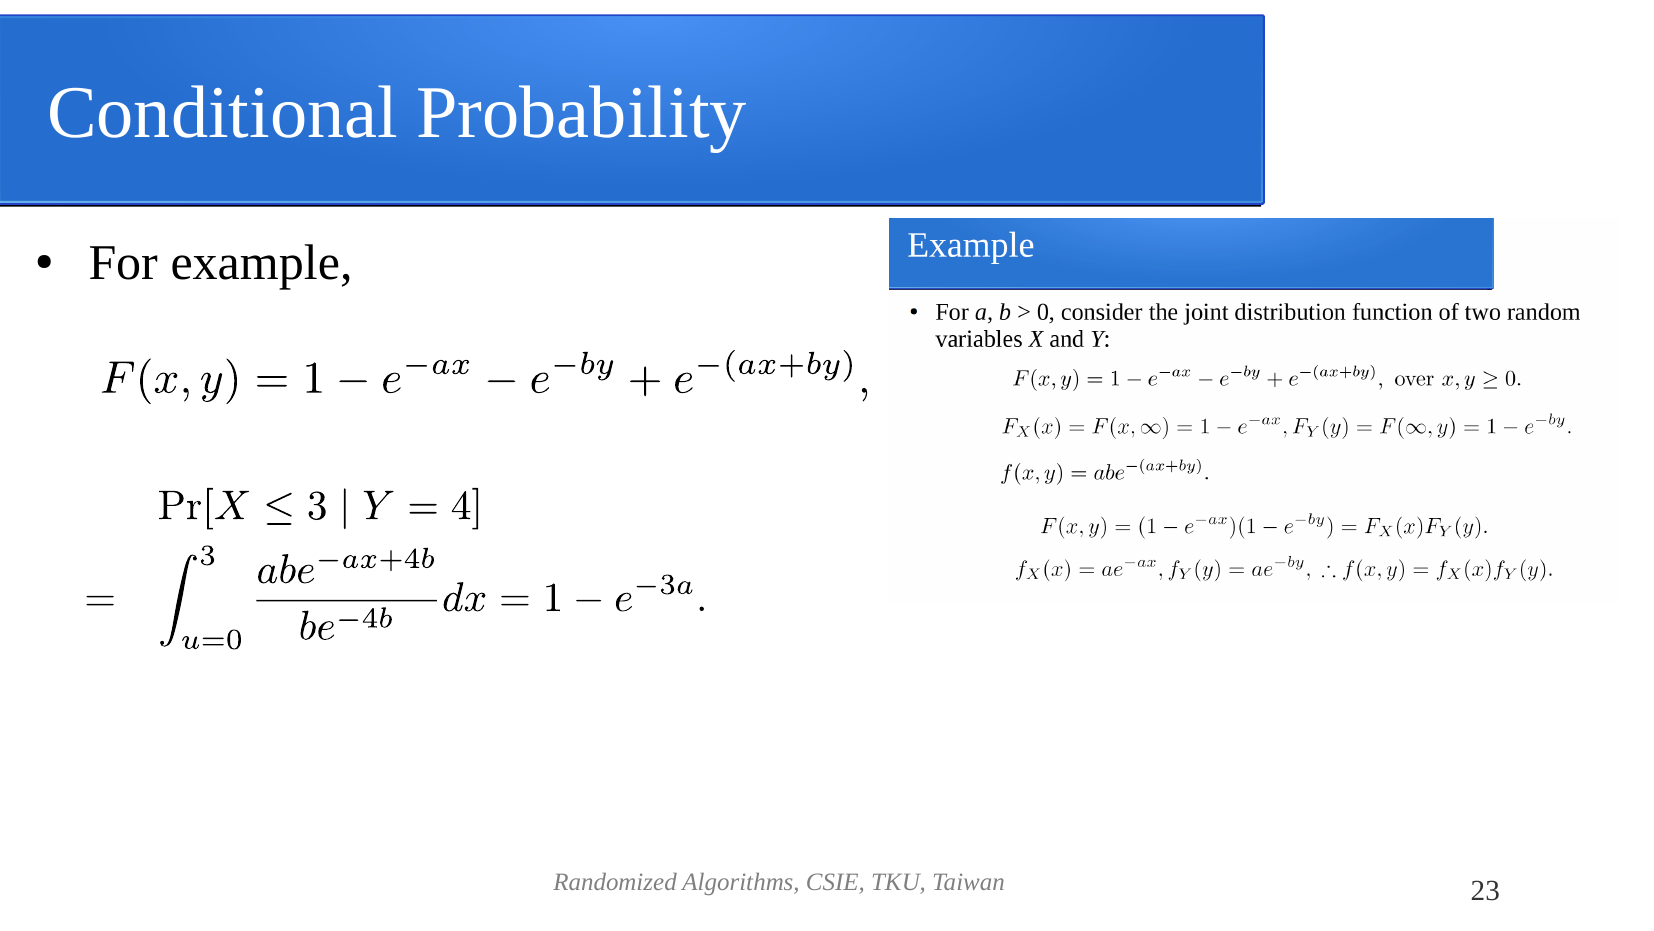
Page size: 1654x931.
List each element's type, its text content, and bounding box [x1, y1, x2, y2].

title Conditional Probability [47, 35, 1199, 189]
picture [82, 486, 706, 651]
list For example, [17, 235, 1506, 775]
picture [98, 348, 869, 406]
picture [889, 218, 1619, 603]
